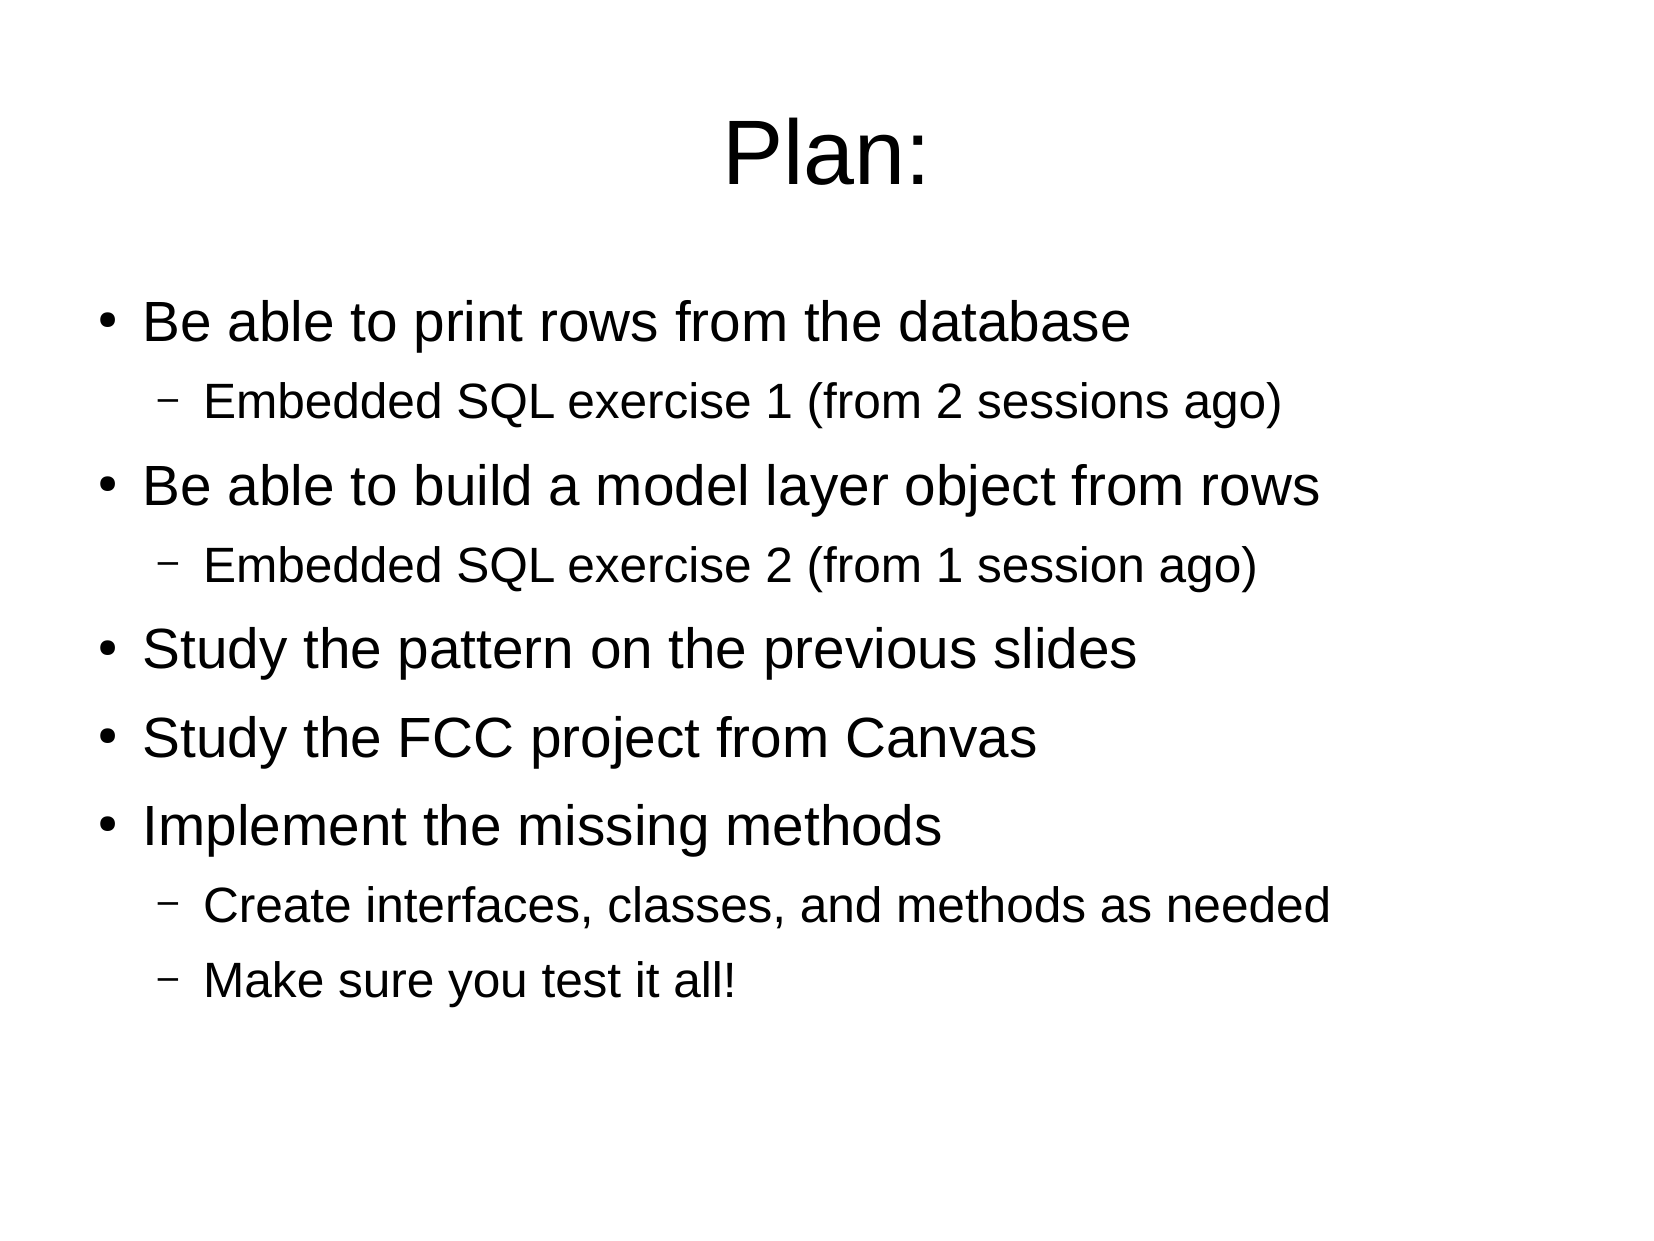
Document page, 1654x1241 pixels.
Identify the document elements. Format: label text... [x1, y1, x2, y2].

list Be able to print rows from the database Embedded SQL exercise 1 (from 2 sessions ago) Be able to build a model layer object from rows Embedded SQL exercise 2 (from 1 session ago) Study the pattern on the previous slides Study the FCC project from Canvas Implement the missing methods Create interfaces, classes, and methods as needed Make sure you test it all! [82, 290, 1571, 1010]
title Plan: [82, 49, 1571, 257]
